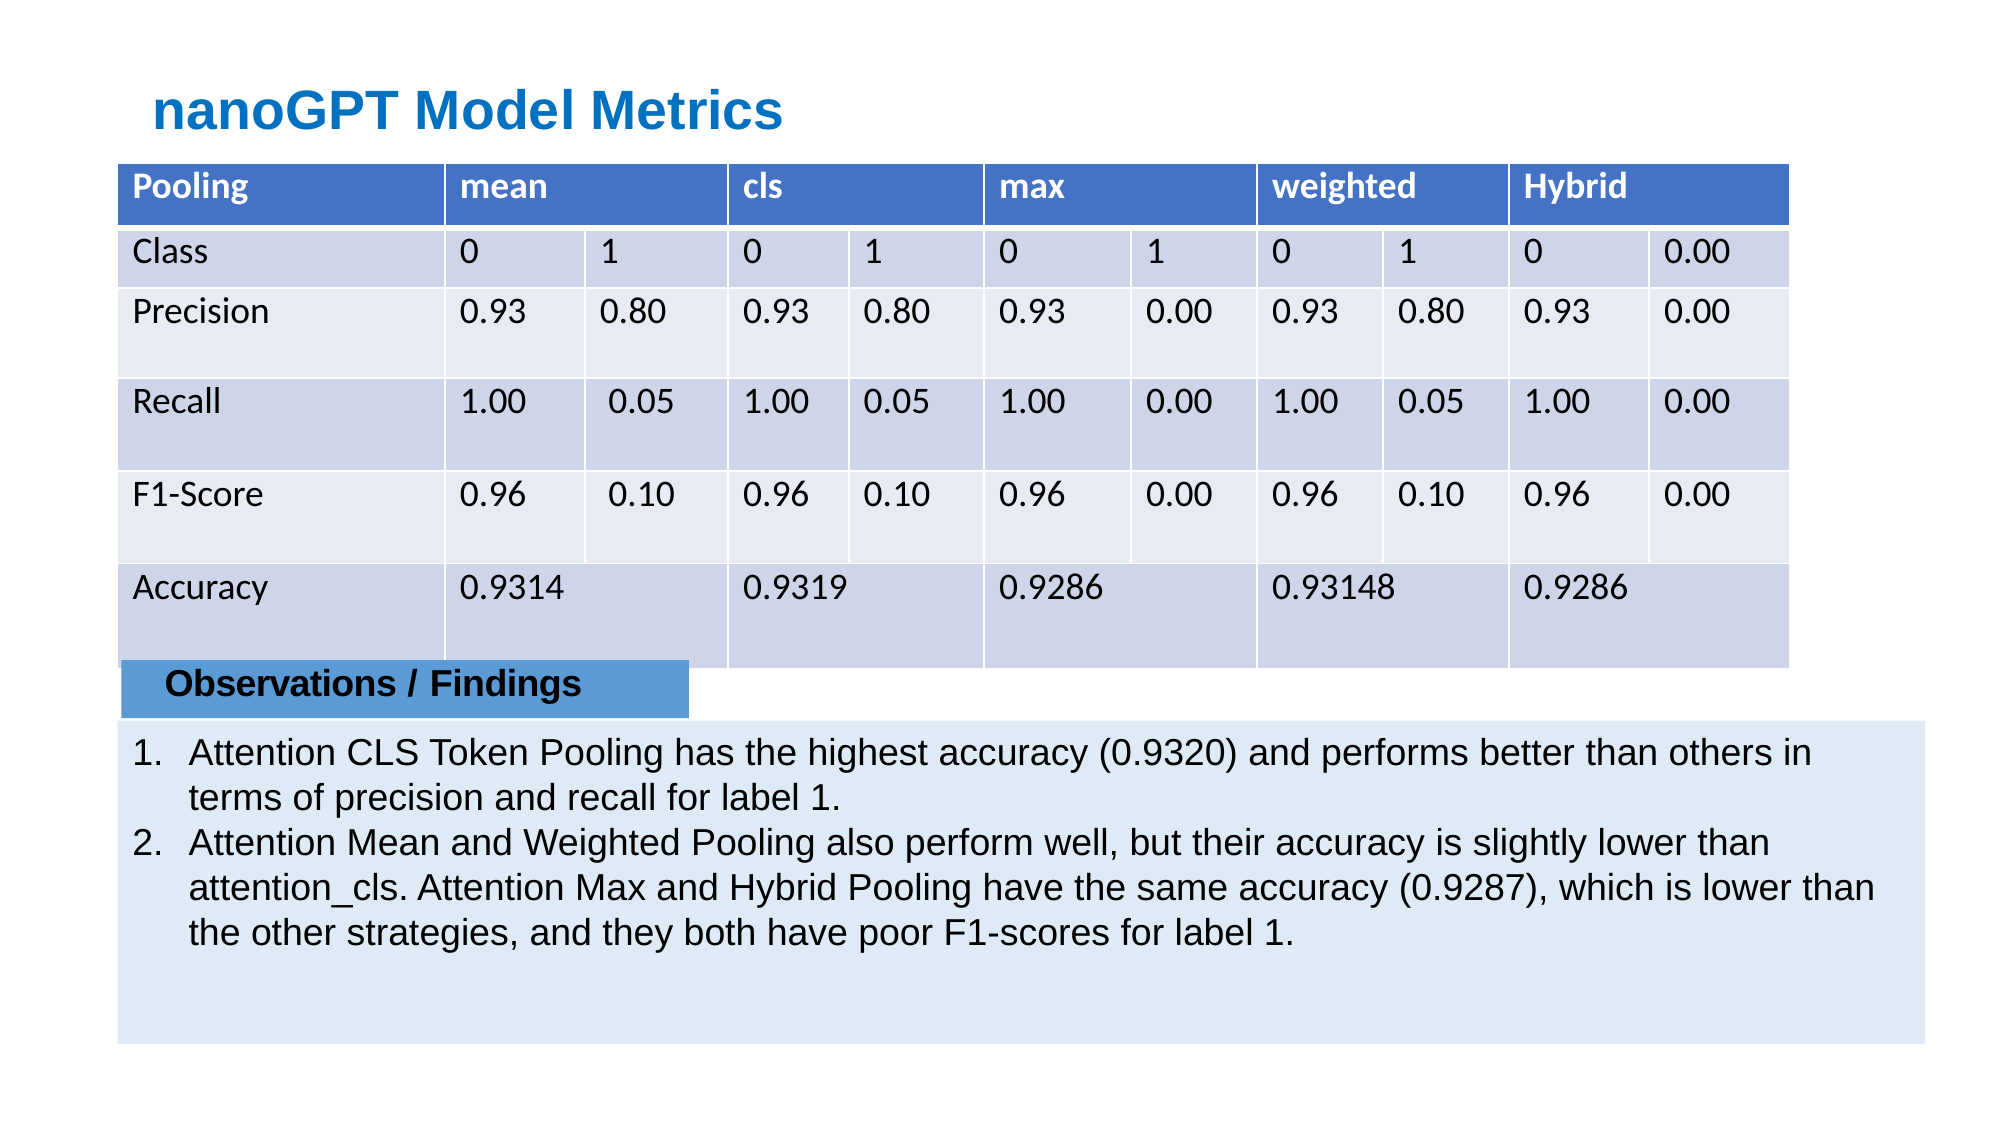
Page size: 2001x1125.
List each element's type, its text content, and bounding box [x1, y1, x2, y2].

table_cell 0.00 [1650, 289, 1789, 377]
table_cell 0 [1258, 231, 1382, 287]
table_cell 0.05 [1384, 379, 1508, 470]
text_box Attention CLS Token Pooling has the highest accuracy (0.9320) and performs better than others in terms of precision and recall for label 1. Attention Mean and Weighted Pooling also perform well, but their accuracy is slightly lower than attention_cls. Attention Max and Hybrid Pooling have the same accuracy (0.9287), which is lower than the other strategies, and they both have poor F1-scores for label 1. [117, 720, 1926, 1045]
title nanoGPT Model Metrics [137, 59, 1863, 163]
table_cell 1.00 [1258, 379, 1382, 470]
table_cell 0 [1510, 231, 1648, 287]
table_cell 1.00 [1510, 379, 1648, 470]
table_header Pooling [118, 164, 444, 225]
table_cell 1.00 [985, 379, 1130, 470]
table_cell 0.80 [586, 289, 727, 377]
table_cell 0.00 [1132, 379, 1256, 470]
table_cell 0.9286 [985, 564, 1256, 668]
table_cell 0.80 [1384, 289, 1508, 377]
table_cell 1.00 [729, 379, 848, 470]
table_cell 0.80 [850, 289, 983, 377]
table_header max [985, 164, 1256, 225]
table_cell 0.00 [1650, 231, 1789, 287]
table_cell 0 [985, 231, 1130, 287]
table_cell 0.96 [729, 472, 848, 563]
table_cell 0.05 [586, 379, 727, 470]
table_cell 0.9314 [446, 564, 727, 668]
table_cell Precision [118, 289, 444, 377]
table_cell 0.10 [586, 472, 727, 563]
table_cell 0.96 [1258, 472, 1382, 563]
table_cell 1 [1132, 231, 1256, 287]
table_header cls [729, 164, 983, 225]
table_cell 0 [729, 231, 848, 287]
table_cell 0.9286 [1510, 564, 1789, 668]
table_cell 0.93 [446, 289, 584, 377]
table_cell 1 [586, 231, 727, 287]
table_cell 0.93 [729, 289, 848, 377]
table_cell Accuracy [118, 564, 444, 668]
table_cell 1.00 [446, 379, 584, 470]
table_cell 0.93148 [1258, 564, 1508, 668]
table_cell Class [118, 231, 444, 287]
table_cell F1-Score [118, 472, 444, 563]
table_cell 0.93 [985, 289, 1130, 377]
table_cell 0.96 [446, 472, 584, 563]
table_cell 0.9319 [729, 564, 983, 668]
table_cell Recall [118, 379, 444, 470]
table_cell 0.96 [985, 472, 1130, 563]
text_box Observations / Findings [121, 660, 689, 719]
table_cell 0.93 [1510, 289, 1648, 377]
table_cell 0.10 [1384, 472, 1508, 563]
table_cell 0.00 [1132, 289, 1256, 377]
table_cell 1 [850, 231, 983, 287]
table_cell 0.96 [1510, 472, 1648, 563]
table_cell 0.10 [850, 472, 983, 563]
table_cell 0.00 [1132, 472, 1256, 563]
table_header mean [446, 164, 727, 225]
table_cell 0.00 [1650, 379, 1789, 470]
table_cell 0.00 [1650, 472, 1789, 563]
table_header weighted [1258, 164, 1508, 225]
table_cell 0.05 [850, 379, 983, 470]
table_header Hybrid [1510, 164, 1789, 225]
table_cell 0 [446, 231, 584, 287]
table_cell 1 [1384, 231, 1508, 287]
table_cell 0.93 [1258, 289, 1382, 377]
